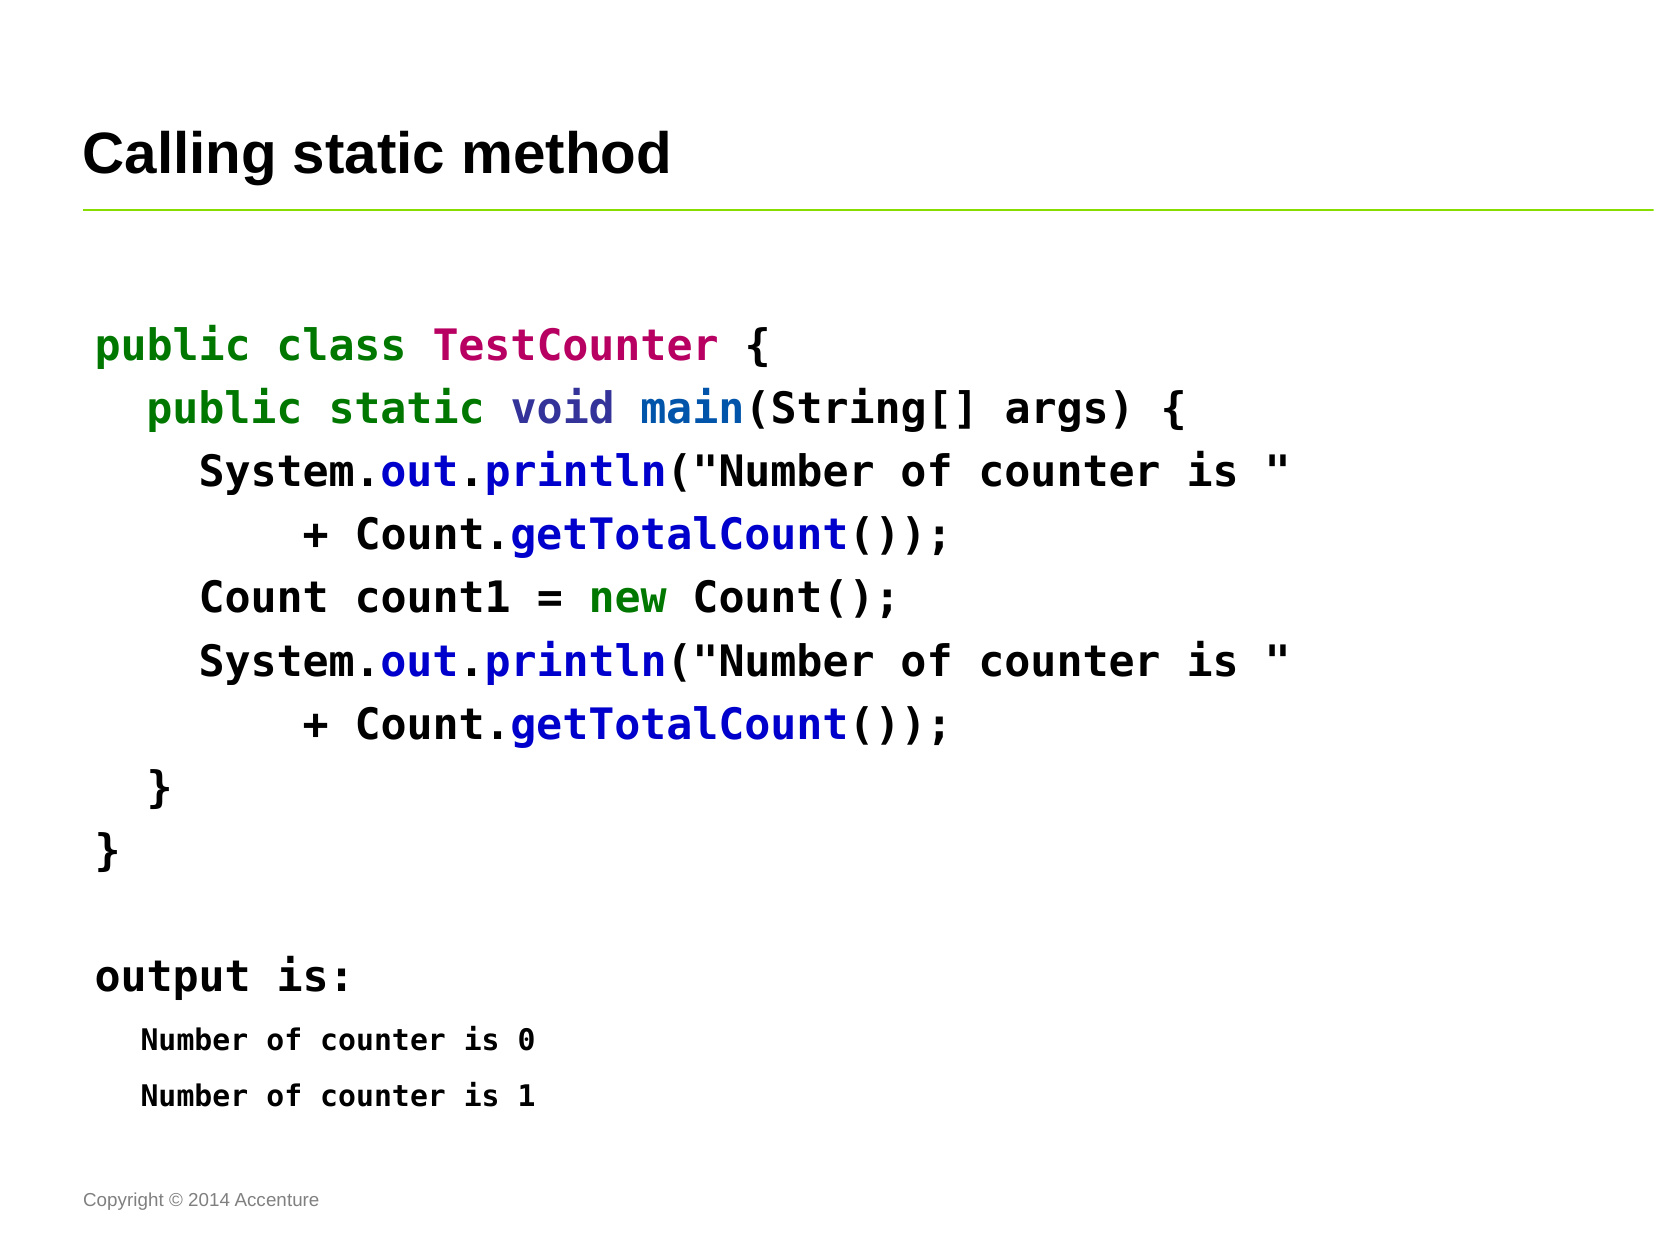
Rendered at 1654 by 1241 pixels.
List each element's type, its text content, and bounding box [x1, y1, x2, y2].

title Calling static method [82, 49, 1571, 257]
list public class TestCounter { public static void main(String[] args) { System.out.println("Number of counter is " + Count.getTotalCount()); Count count1 = new Count(); System.out.println("Number of counter is " + Count.getTotalCount()); } } output is: Number of counter is 0 Number of counter is 1 [94, 307, 1550, 1116]
